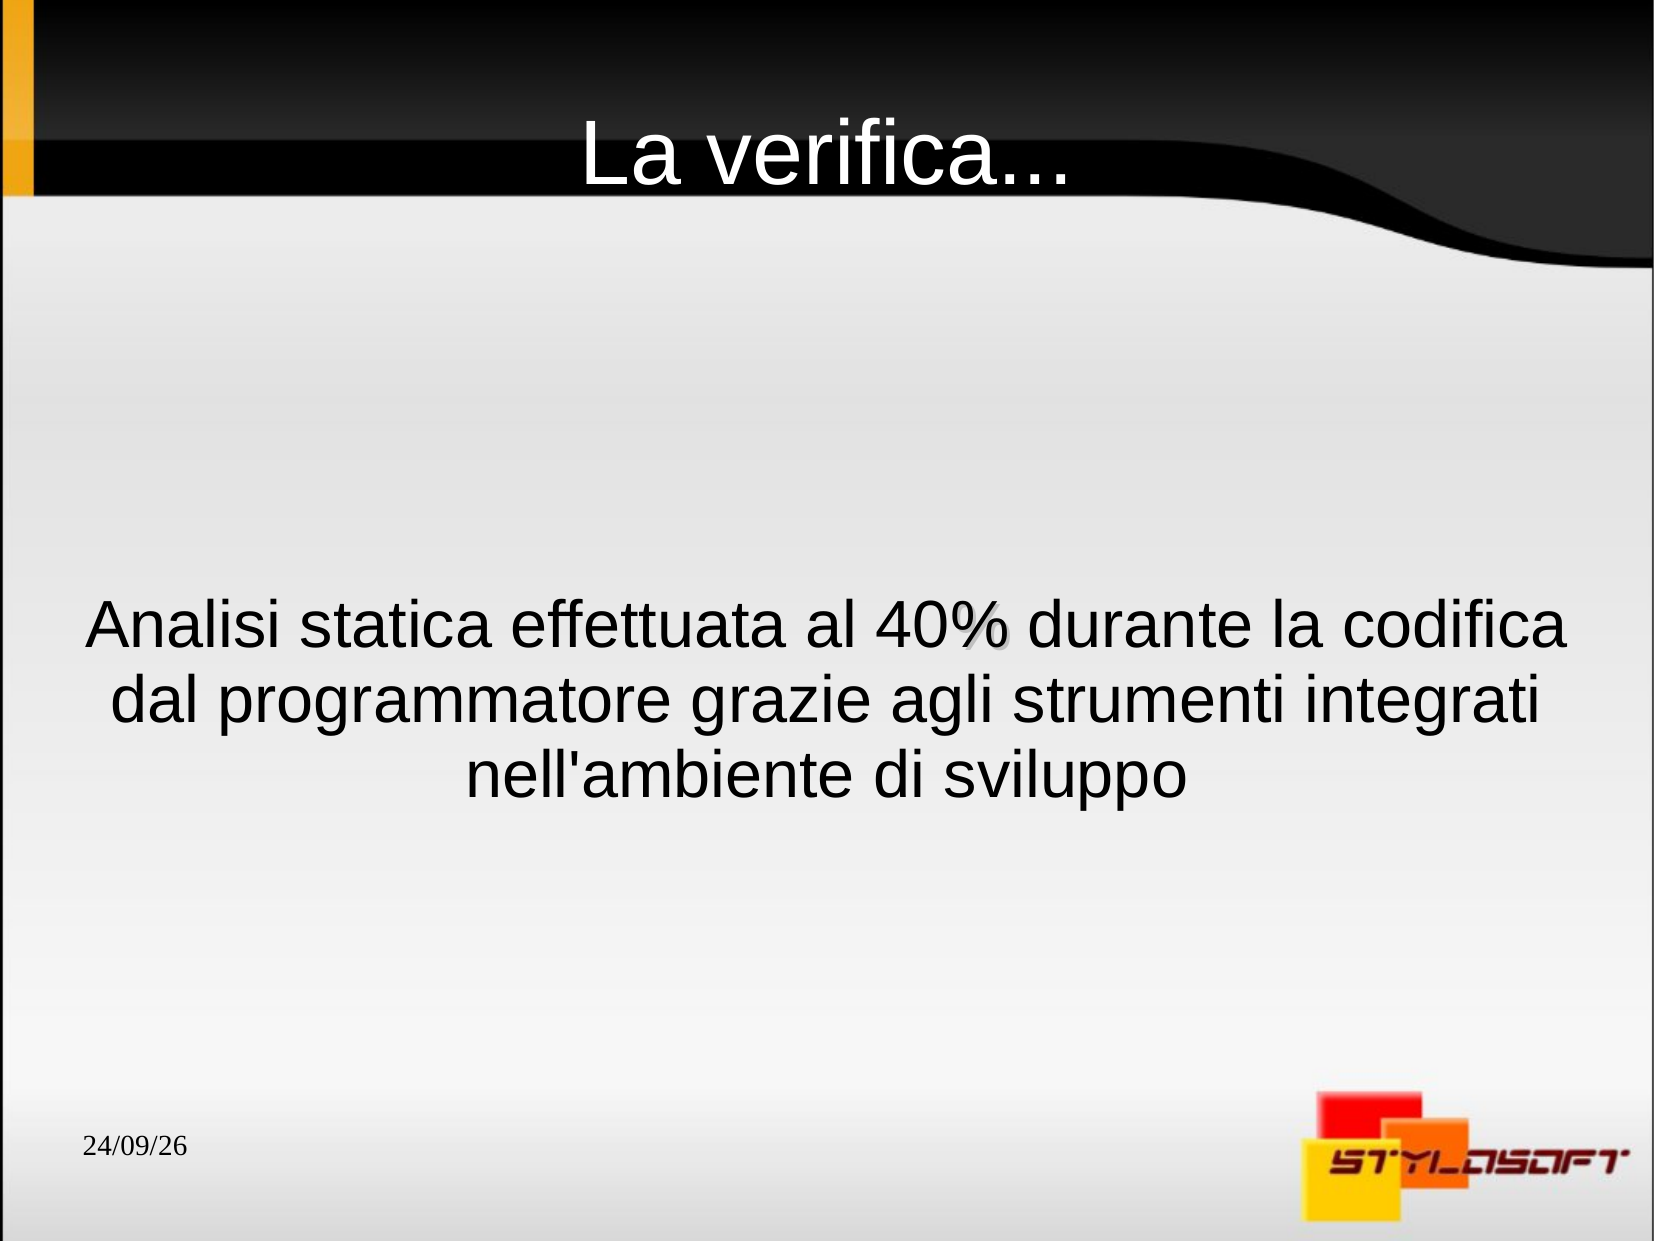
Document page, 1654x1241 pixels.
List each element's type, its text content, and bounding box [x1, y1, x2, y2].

picture [0, 0, 1654, 1241]
title La verifica... [82, 56, 1571, 250]
subtitle Analisi statica effettuata al 40% durante la codifica dal programmatore grazie agli strumenti integrati nell'ambiente di sviluppo [82, 297, 1571, 1102]
